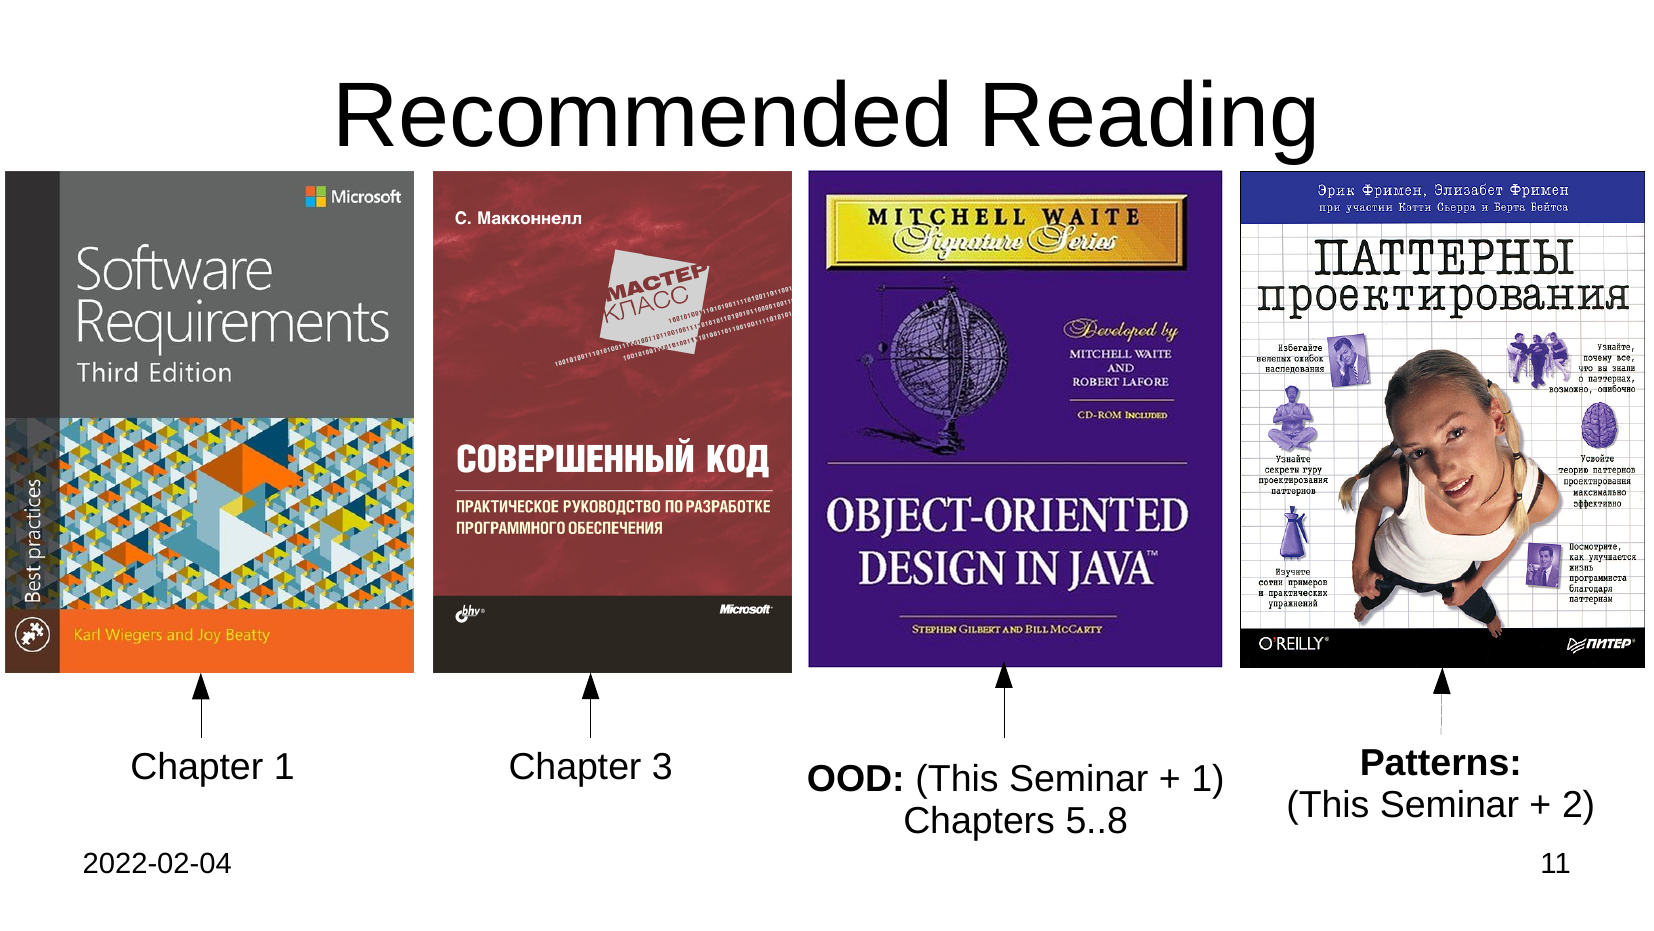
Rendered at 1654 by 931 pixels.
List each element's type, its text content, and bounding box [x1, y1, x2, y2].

text_box Chapter 1 [23, 738, 402, 796]
picture [808, 170, 1223, 668]
text_box Patterns: (This Seminar + 2) [1246, 734, 1636, 834]
picture [1240, 171, 1645, 668]
text_box Chapter 3 [402, 738, 780, 796]
picture [5, 171, 414, 673]
picture [433, 171, 792, 673]
title Recommended Reading [82, 37, 1571, 193]
text_box OOD: (This Seminar + 1) Chapters 5..8 [779, 750, 1252, 857]
